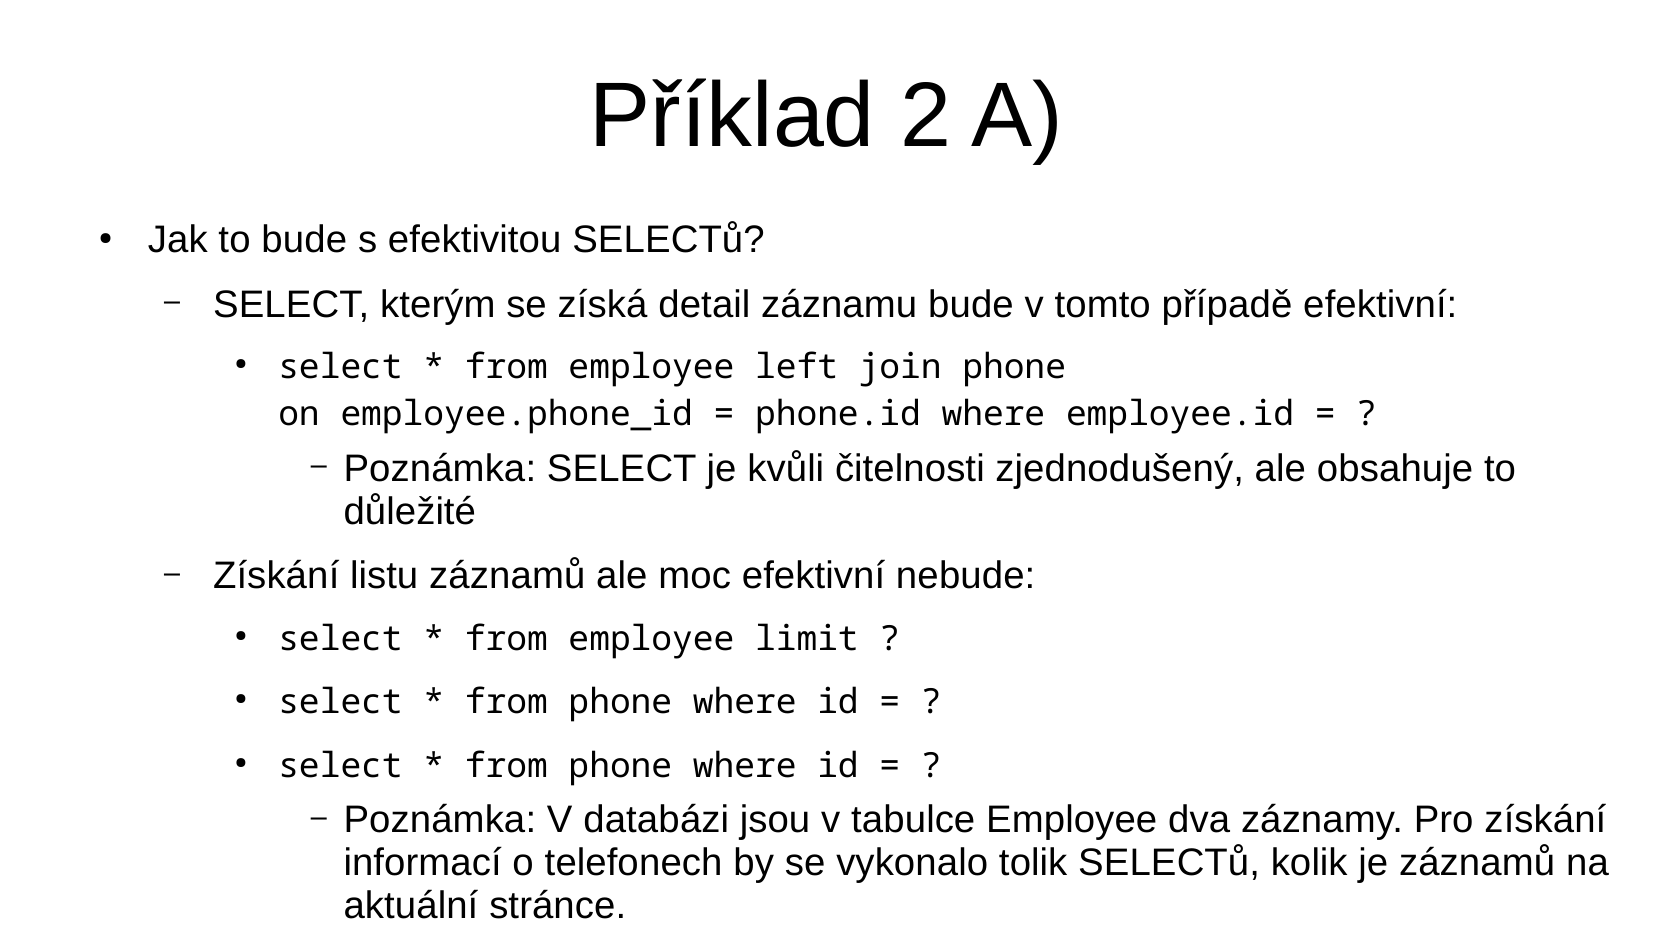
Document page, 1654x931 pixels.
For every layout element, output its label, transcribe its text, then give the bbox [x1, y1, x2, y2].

title Příklad 2 A) [82, 37, 1571, 193]
list Jak to bude s efektivitou SELECTů? SELECT, kterým se získá detail záznamu bude v tomto případě efektivní: select * from employee left join phone on employee.phone_id = phone.id where employee.id = ? Poznámka: SELECT je kvůli čitelnosti zjednodušený, ale obsahuje to důležité Získání listu záznamů ale moc efektivní nebude: select * from employee limit ? select * from phone where id = ? select * from phone where id = ? Poznámka: V databázi jsou v tabulce Employee dva záznamy. Pro získání informací o telefonech by se vykonalo tolik SELECTů, kolik je záznamů na aktuální stránce. [82, 217, 1621, 931]
